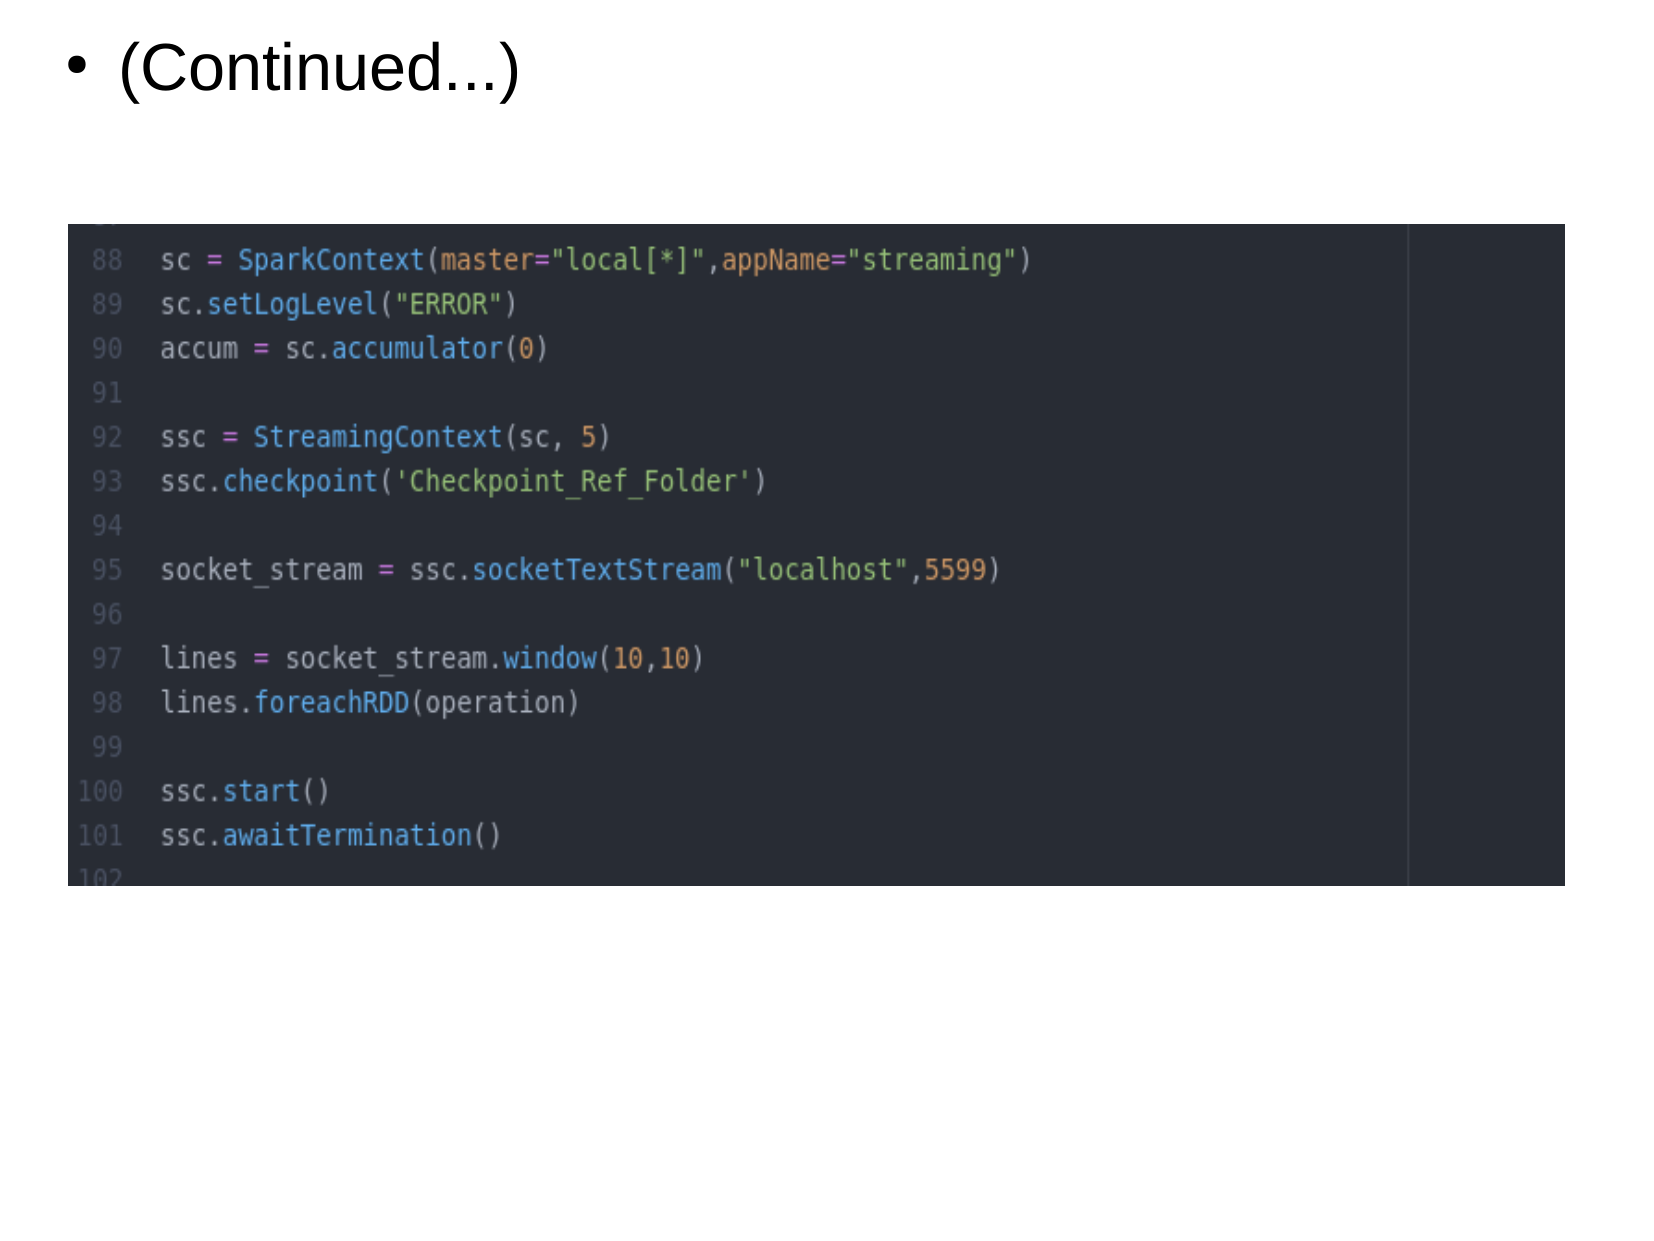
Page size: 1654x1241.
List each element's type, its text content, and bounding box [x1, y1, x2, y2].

picture [68, 224, 1565, 886]
list (Continued...) [47, 29, 1536, 848]
